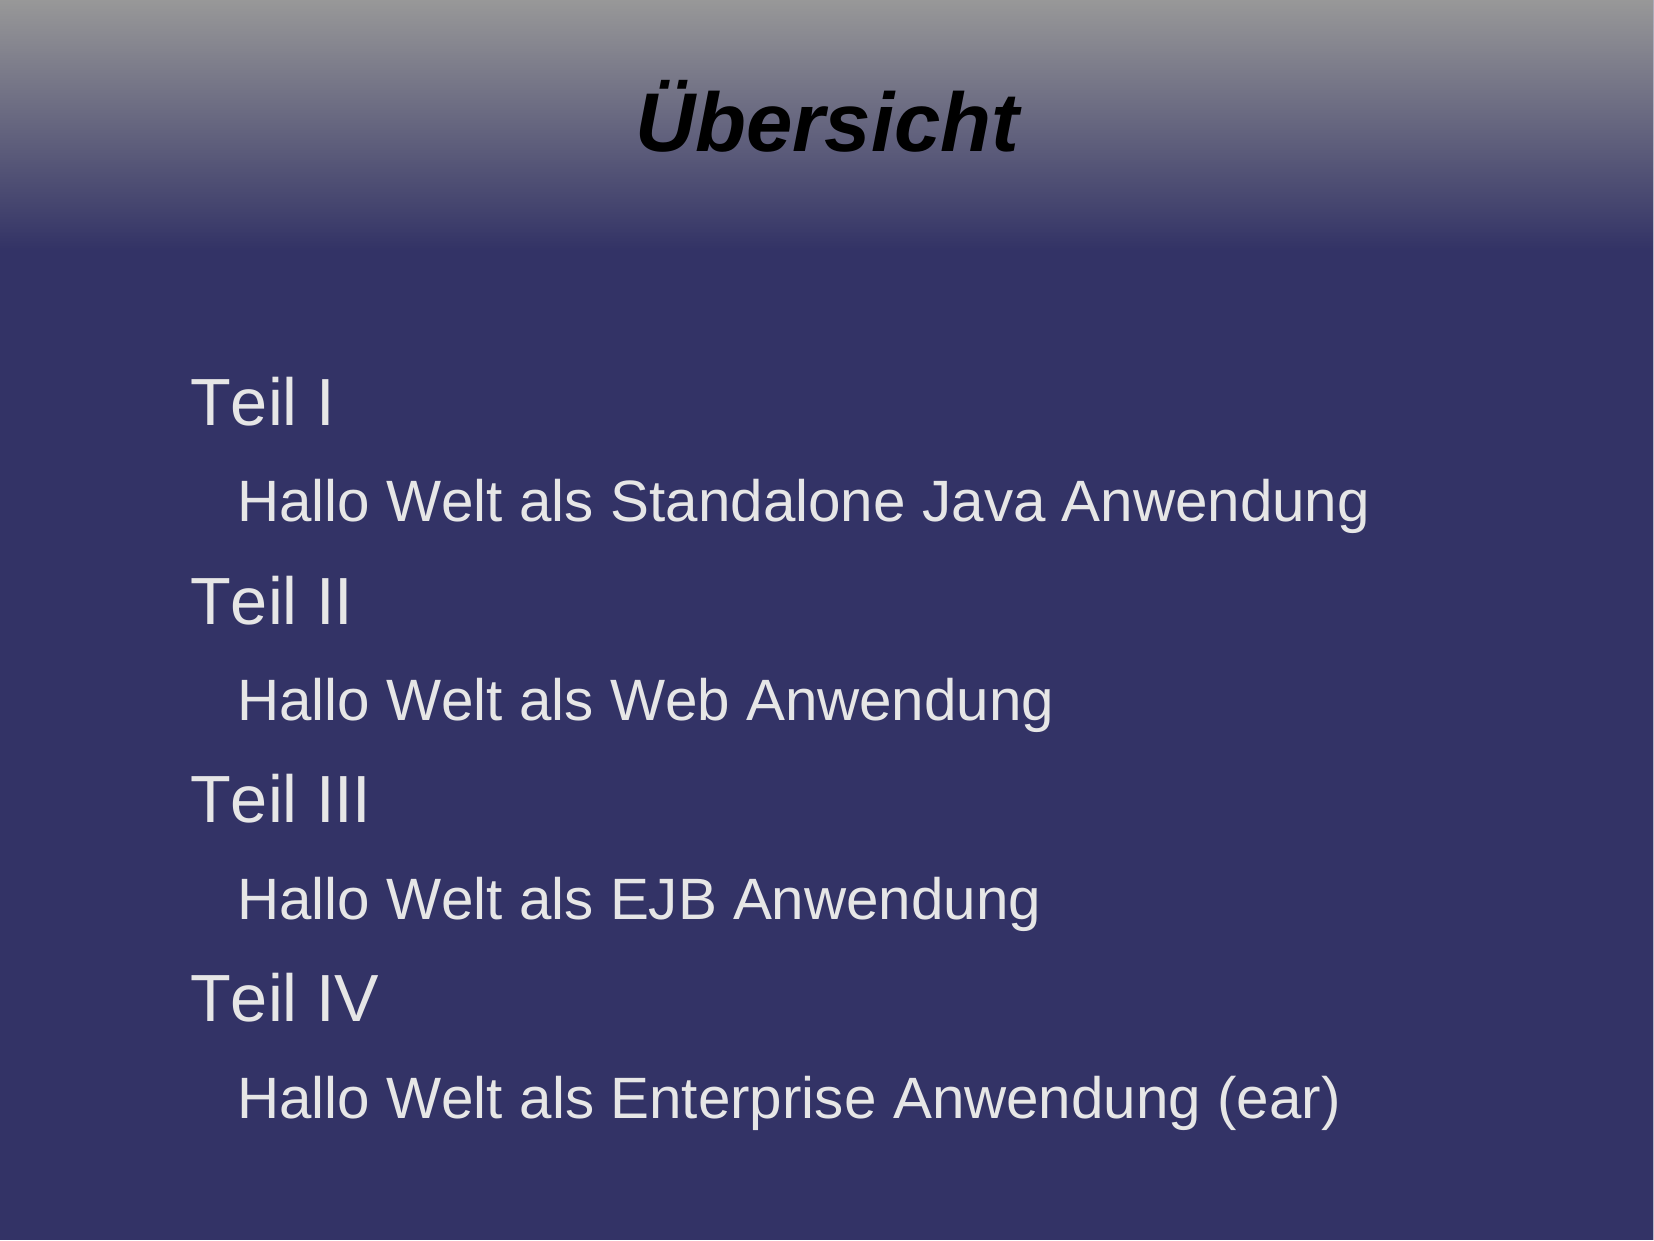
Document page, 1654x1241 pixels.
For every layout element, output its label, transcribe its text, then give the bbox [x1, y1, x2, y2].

list Teil I Hallo Welt als Standalone Java Anwendung Teil II Hallo Welt als Web Anwendung Teil III Hallo Welt als EJB Anwendung Teil IV Hallo Welt als Enterprise Anwendung (ear) [178, 364, 1570, 1147]
title Übersicht [121, 19, 1534, 227]
